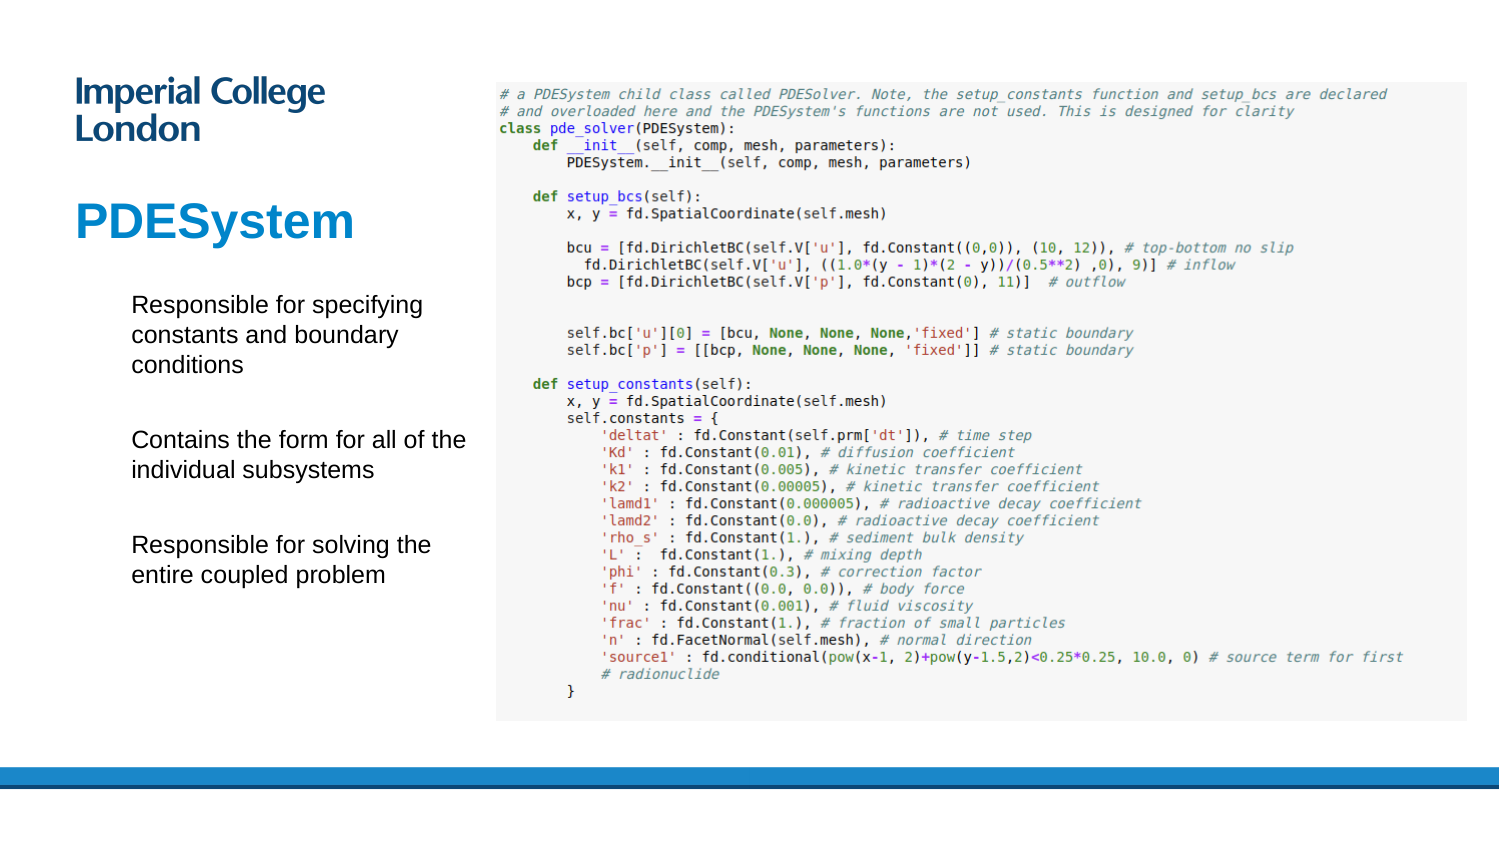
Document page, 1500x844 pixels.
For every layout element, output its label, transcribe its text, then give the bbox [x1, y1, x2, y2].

picture [0, 0, 1499, 844]
list Responsible for specifying constants and boundary conditions Contains the form for all of the individual subsystems Responsible for solving the entire coupled problem [75, 288, 485, 718]
title PDESystem [75, 183, 496, 246]
